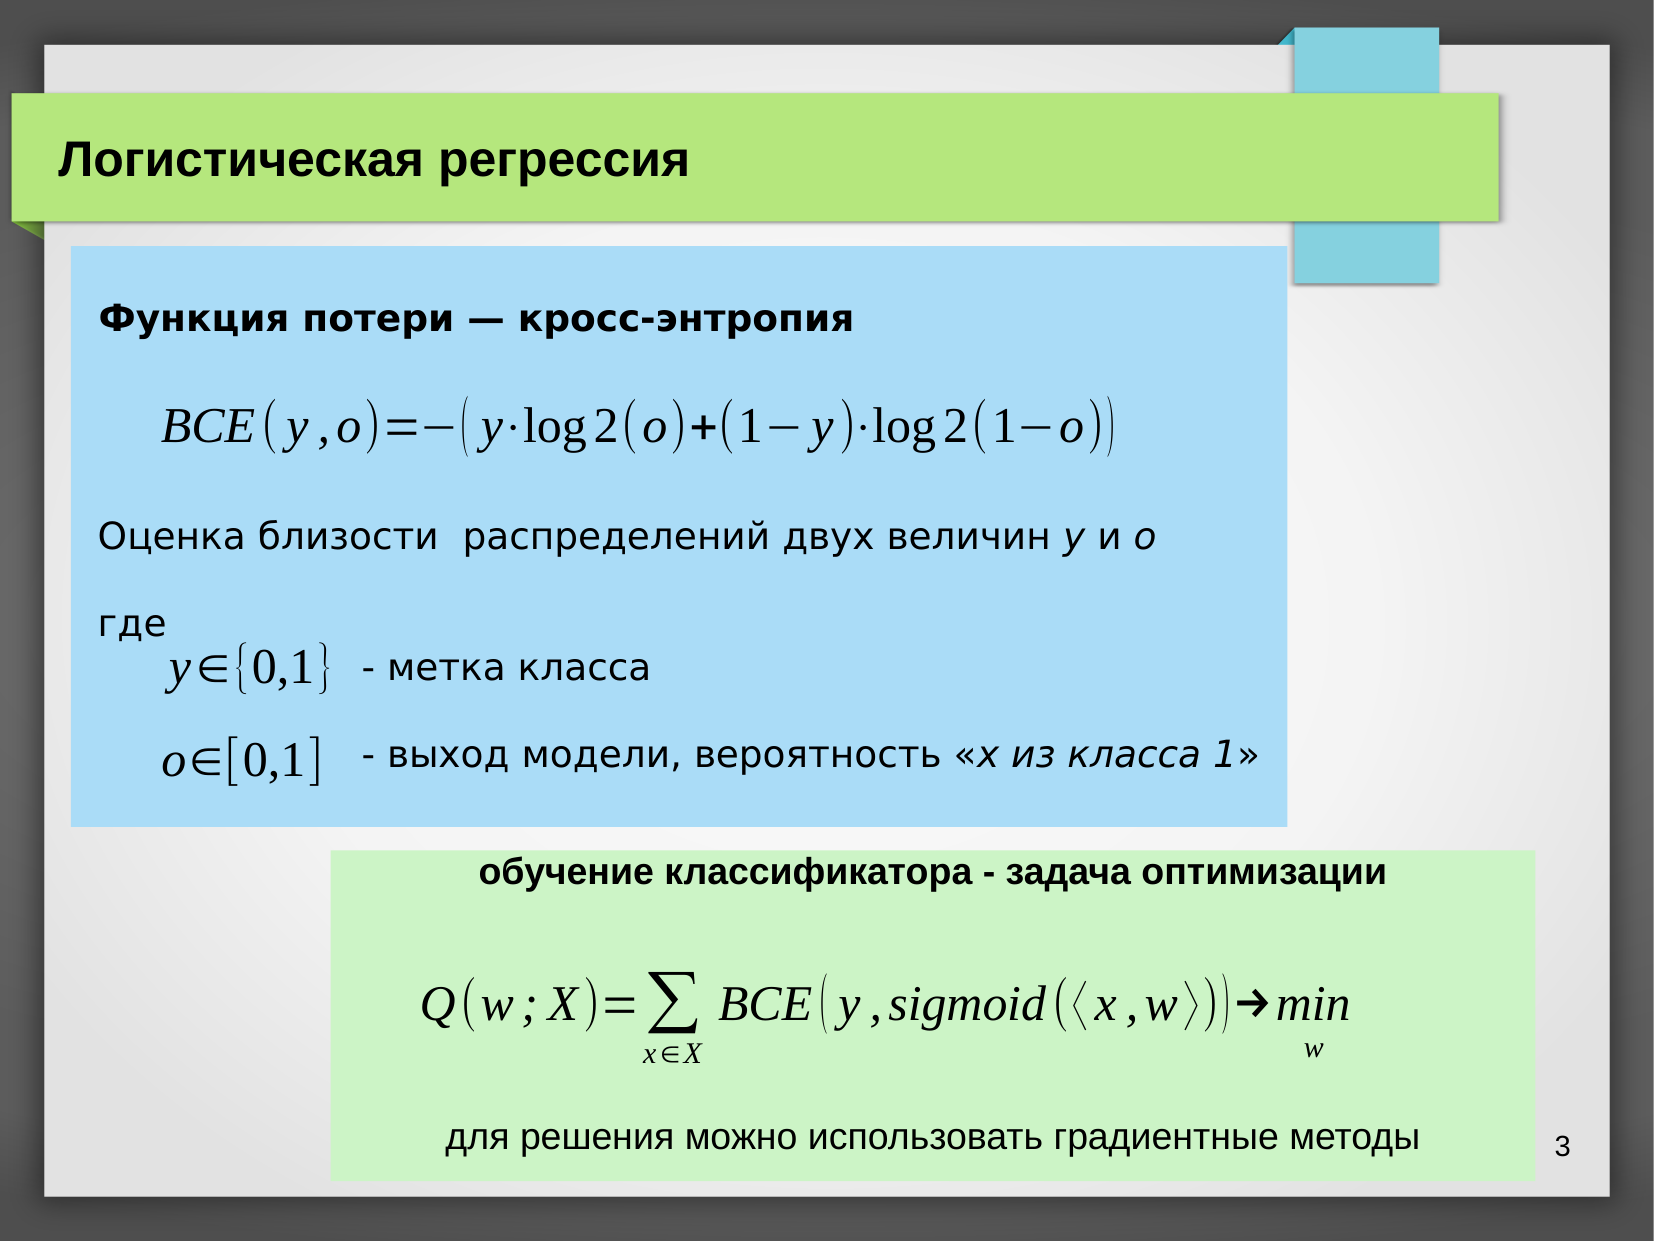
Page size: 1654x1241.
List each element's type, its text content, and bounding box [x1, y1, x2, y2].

chart [413, 968, 1358, 1071]
text_box Функция потери — кросс-энтропия Оценка близости распределений двух величин y и o где - метка класса - выход модели, вероятность «x из класса 1» [70, 246, 1288, 827]
chart [153, 732, 330, 790]
chart [156, 639, 343, 698]
title Логистическая регрессия [58, 106, 1476, 213]
chart [153, 394, 1123, 461]
picture [0, 0, 1654, 1241]
text_box обучение классификатора - задача оптимизации для решения можно использовать градиентные методы [330, 850, 1536, 1182]
